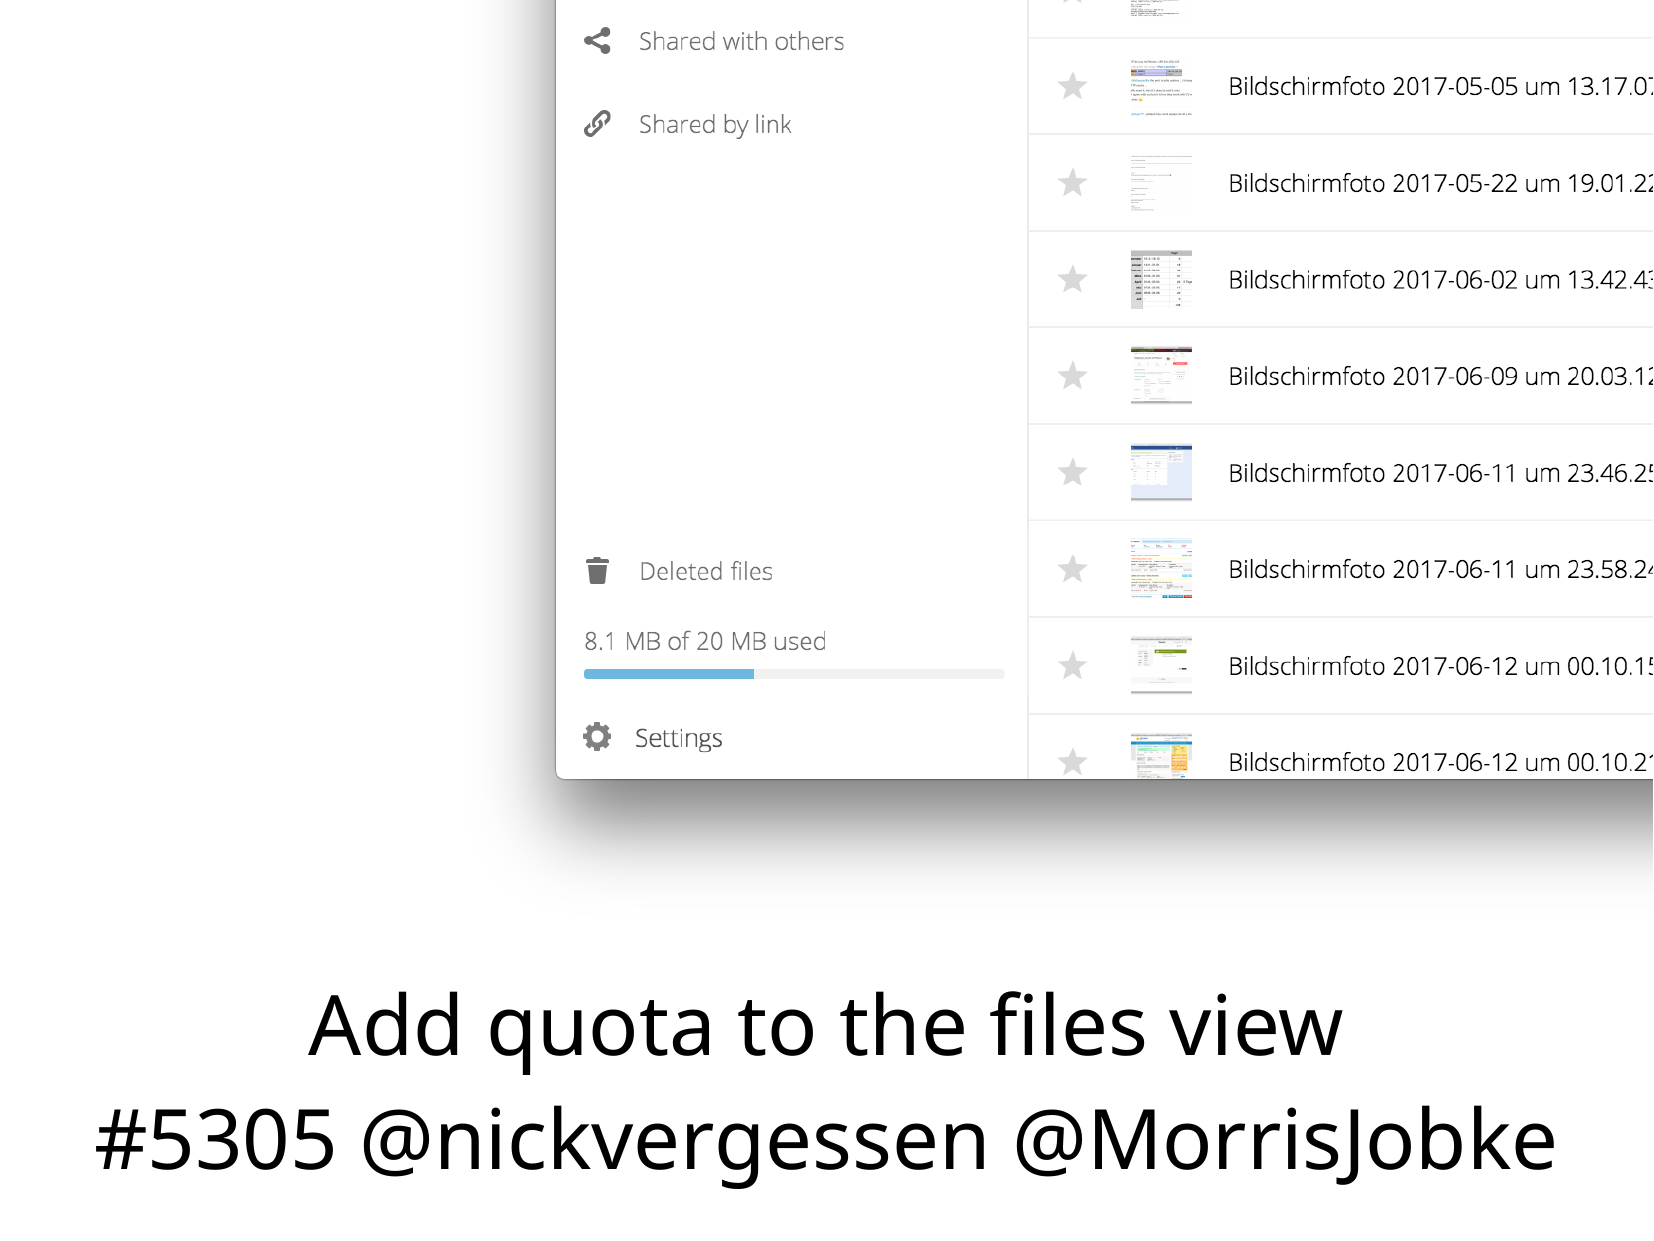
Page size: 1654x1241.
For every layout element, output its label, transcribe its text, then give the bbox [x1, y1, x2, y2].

title Add quota to the files view #5305 @nickvergessen @MorrisJobke [82, 967, 1572, 1194]
picture [449, 0, 1653, 931]
